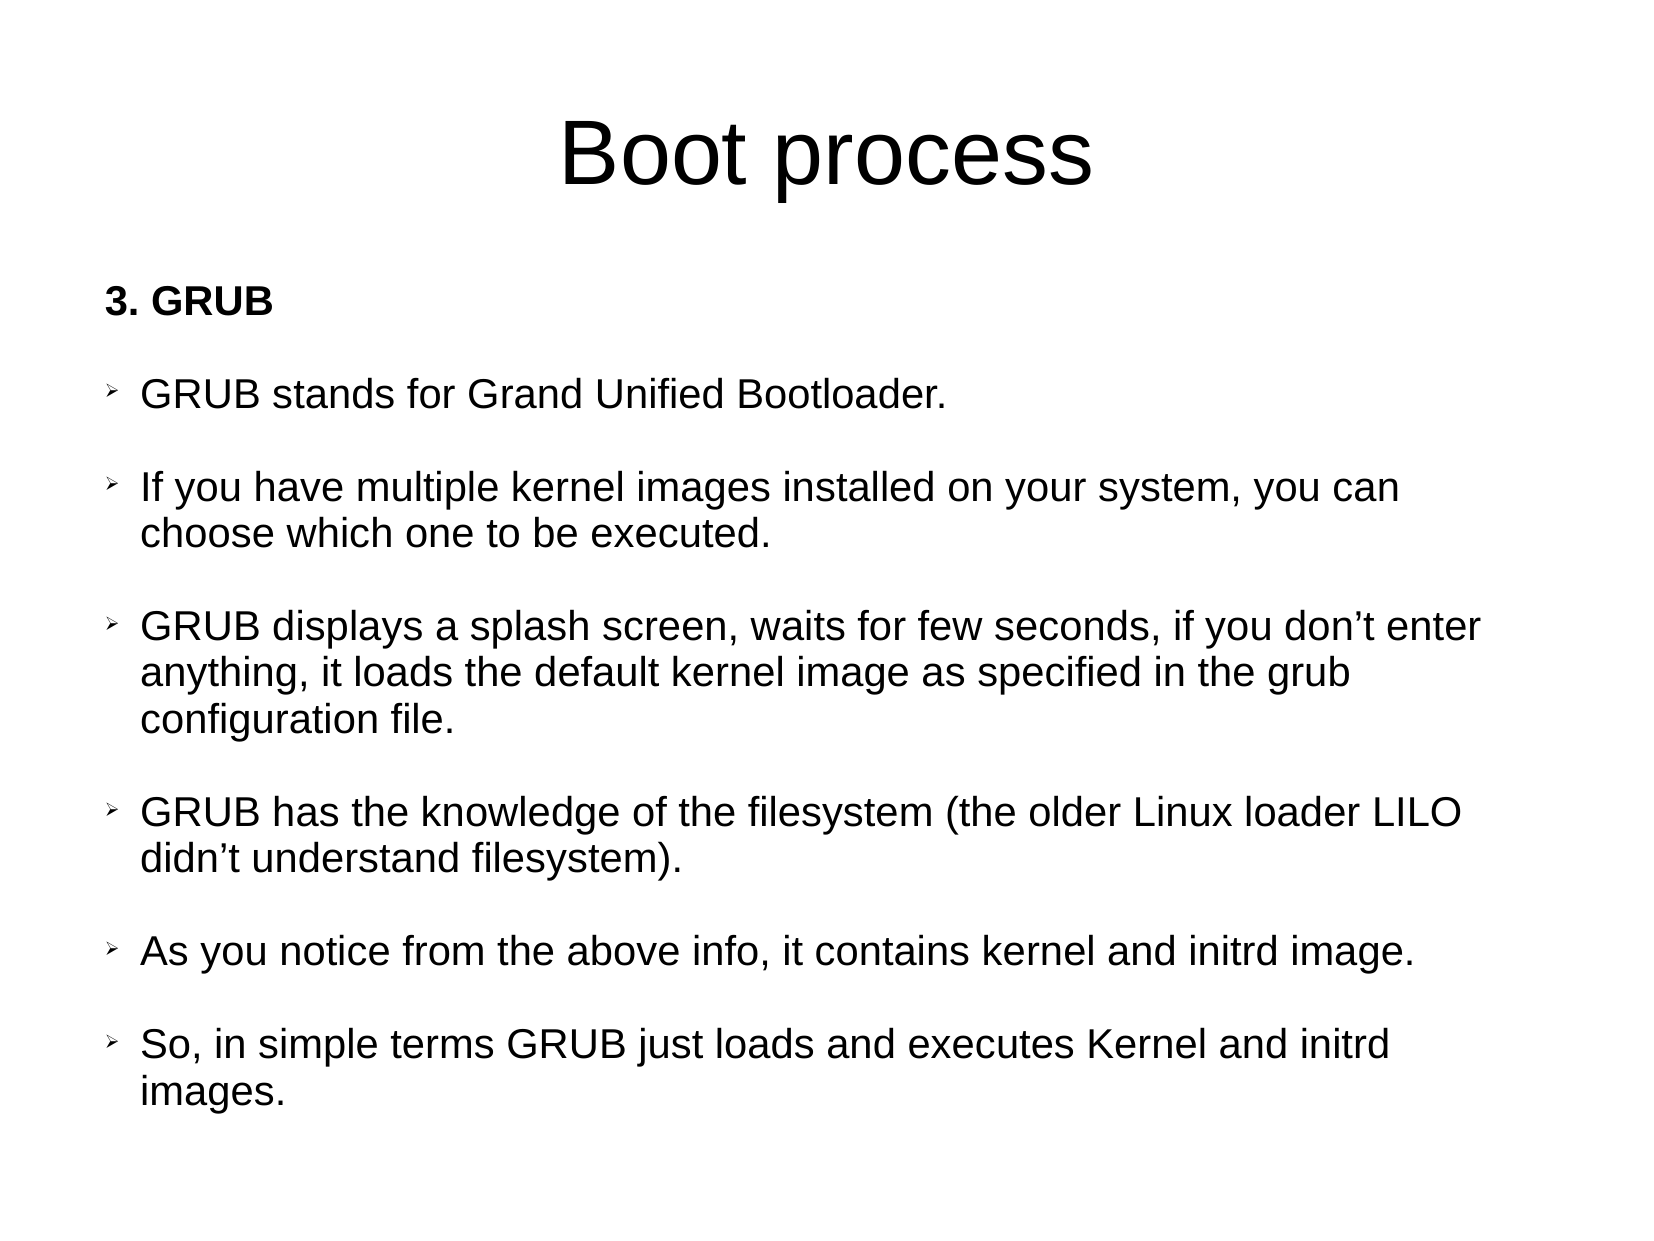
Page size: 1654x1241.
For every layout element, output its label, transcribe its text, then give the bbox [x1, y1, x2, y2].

title Boot process [82, 49, 1571, 257]
text_box 3. GRUB GRUB stands for Grand Unified Bootloader. If you have multiple kernel images installed on your system, you can choose which one to be executed. GRUB displays a splash screen, waits for few seconds, if you don’t enter anything, it loads the default kernel image as specified in the grub configuration file. GRUB has the knowledge of the filesystem (the older Linux loader LILO didn’t understand filesystem). As you notice from the above info, it contains kernel and initrd image. So, in simple terms GRUB just loads and executes Kernel and initrd images. [90, 270, 1561, 1122]
